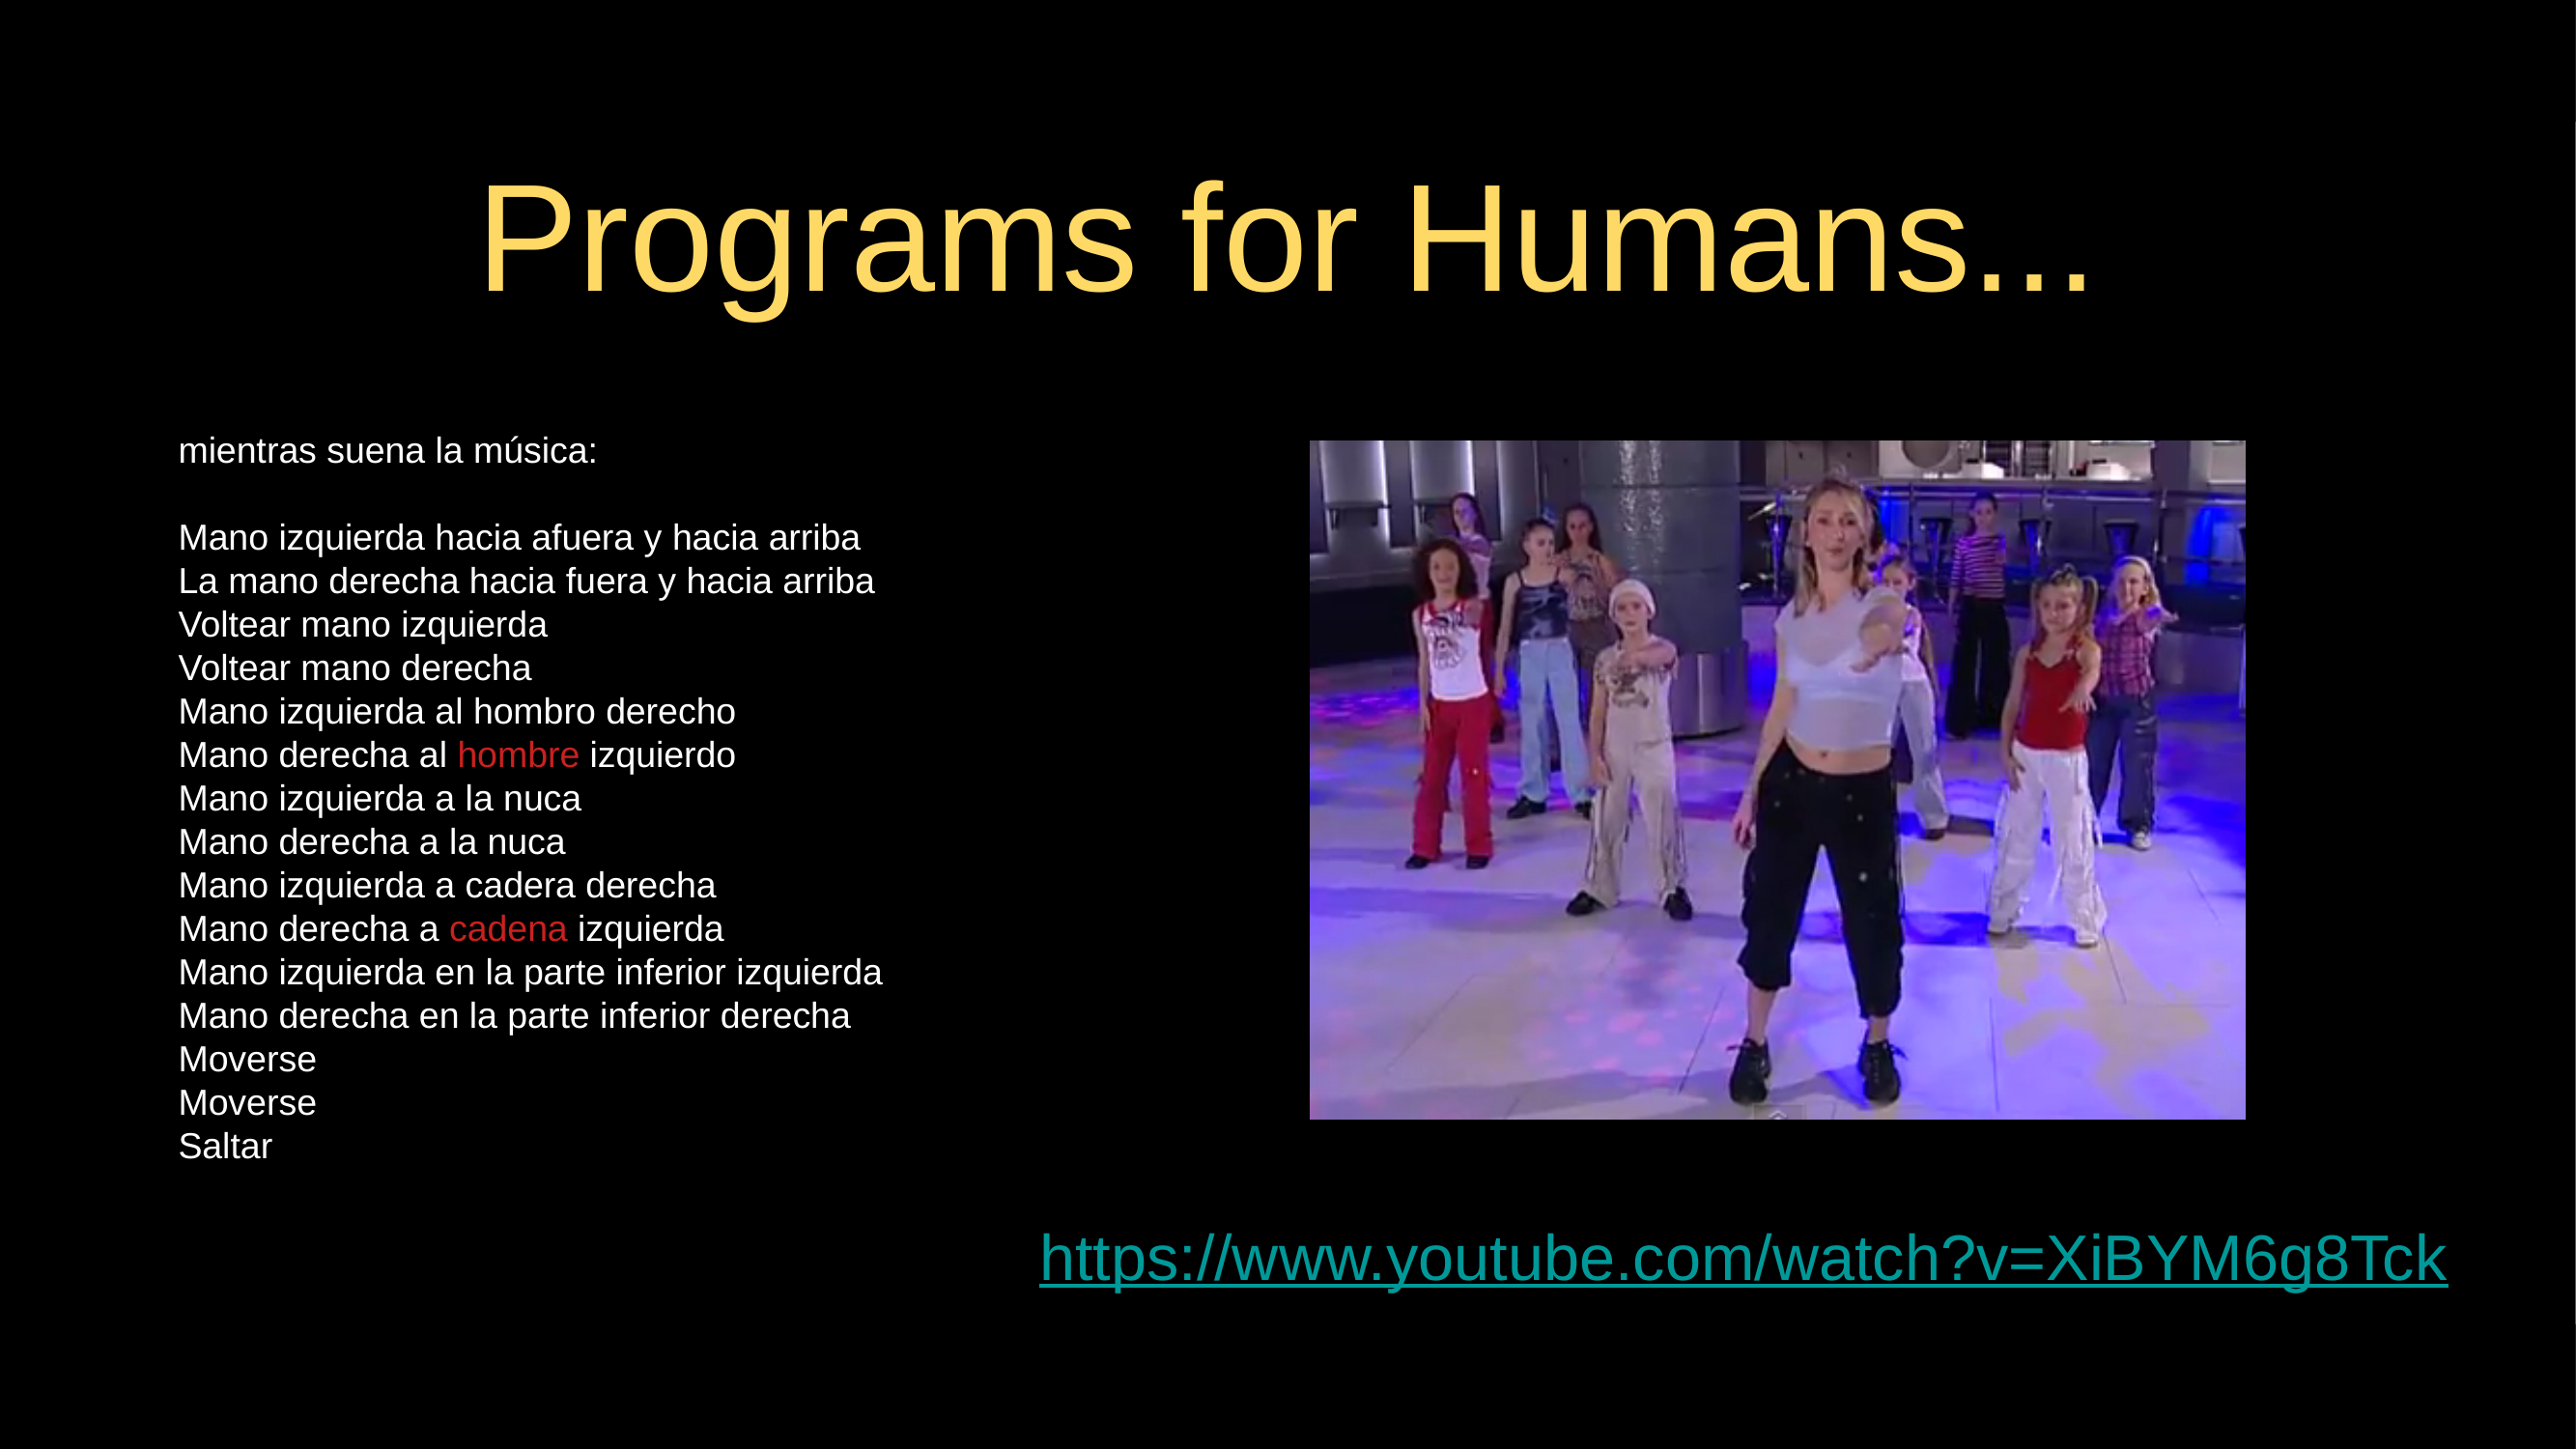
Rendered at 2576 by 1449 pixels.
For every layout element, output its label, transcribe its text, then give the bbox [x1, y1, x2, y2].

title Programs for Humans... [128, 122, 2448, 338]
text_box mientras suena la música: Mano izquierda hacia afuera y hacia arriba La mano derecha hacia fuera y hacia arriba Voltear mano izquierda Voltear mano derecha Mano izquierda al hombro derecho Mano derecha al hombre izquierdo Mano izquierda a la nuca Mano derecha a la nuca Mano izquierda a cadera derecha Mano derecha a cadena izquierda Mano izquierda en la parte inferior izquierda Mano derecha en la parte inferior derecha Moverse Moverse Saltar [178, 286, 1110, 1307]
picture [1310, 440, 2246, 1120]
text_box https://www.youtube.com/watch?v=XiBYM6g8Tck [983, 1221, 2505, 1288]
